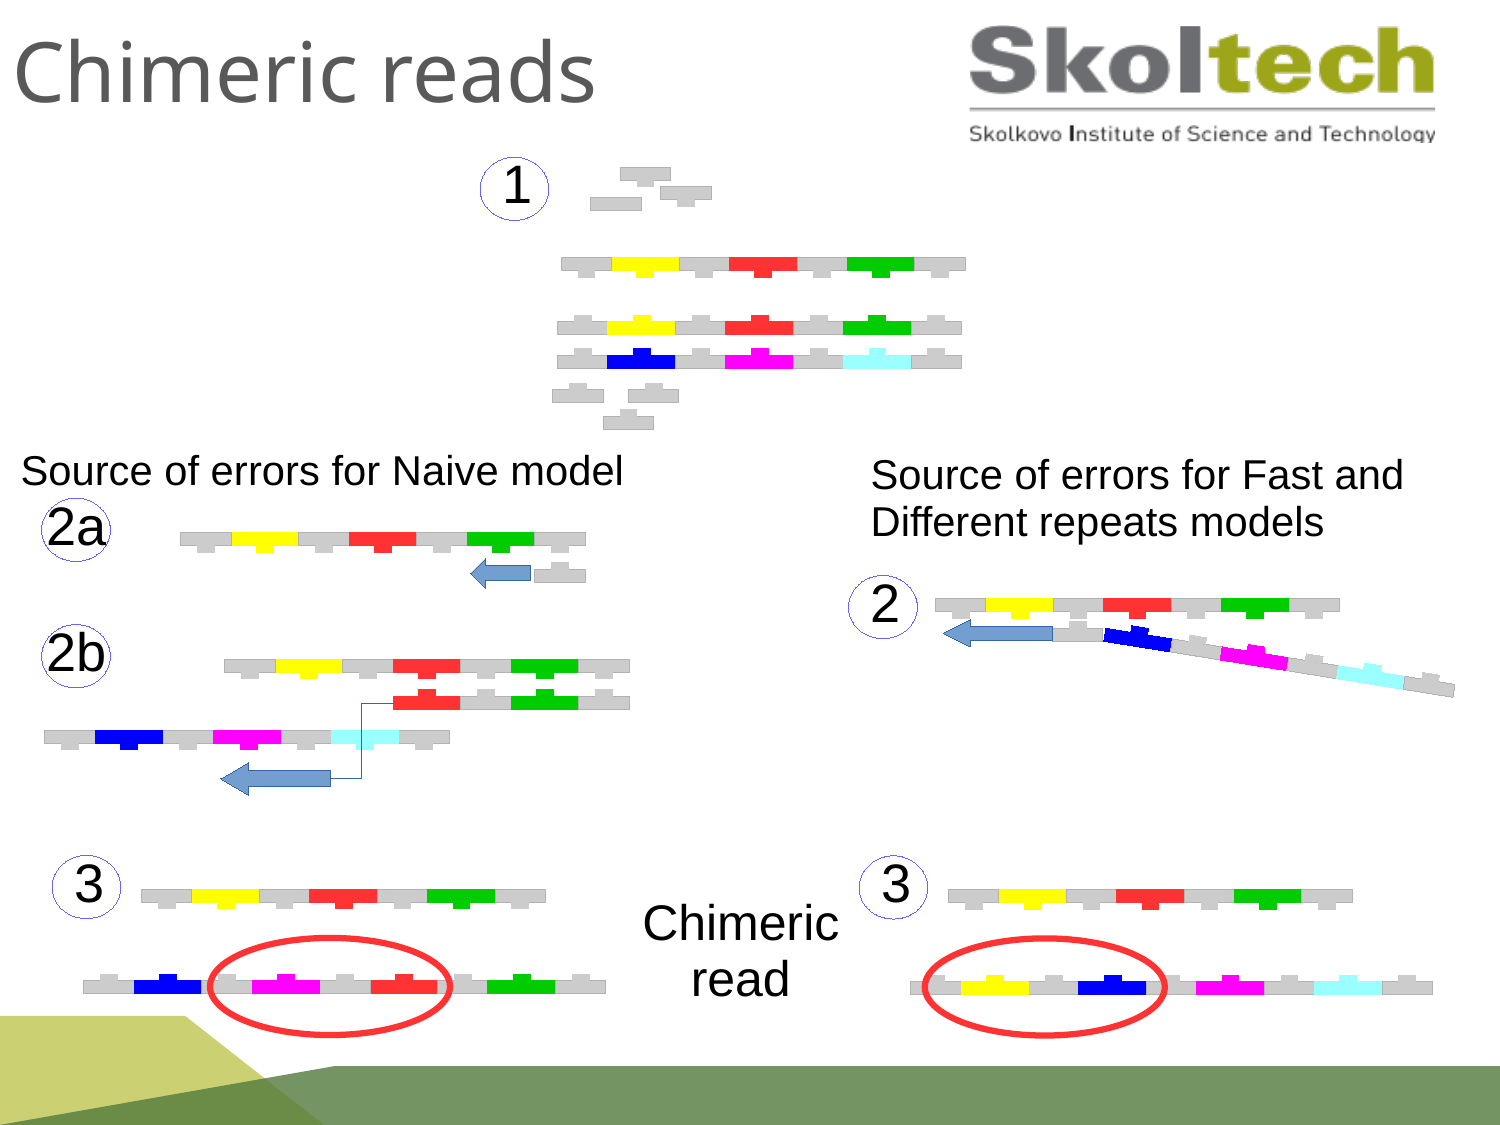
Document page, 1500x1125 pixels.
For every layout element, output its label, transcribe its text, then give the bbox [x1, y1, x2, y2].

text_box [557, 315, 962, 335]
text_box [52, 867, 59, 906]
text_box [929, 975, 1161, 995]
text_box [557, 348, 962, 369]
text_box [534, 562, 586, 583]
text_box Source of errors for Naive model [5, 439, 661, 519]
text_box 1 [487, 147, 548, 228]
text_box Source of errors for Fast and Different repeats models [855, 444, 1471, 627]
text_box [470, 558, 531, 589]
text_box 2b [31, 615, 122, 695]
text_box [393, 689, 630, 710]
text_box [948, 889, 1353, 910]
text_box [660, 186, 712, 207]
text_box 2a [31, 519, 122, 569]
text_box [220, 762, 331, 796]
text_box [590, 197, 642, 211]
text_box [628, 383, 679, 403]
text_box [910, 981, 922, 995]
text_box 3 [59, 845, 120, 926]
text_box [603, 409, 654, 430]
text_box [1166, 975, 1433, 995]
title Chimeric reads [12, 3, 988, 139]
text_box [141, 889, 546, 909]
text_box [480, 169, 487, 208]
text_box [620, 167, 671, 187]
text_box [83, 974, 207, 994]
text_box [561, 257, 966, 278]
text_box Chimeric read [617, 887, 865, 1015]
text_box [362, 730, 450, 750]
text_box 2 [855, 627, 916, 646]
text_box [44, 730, 361, 750]
text_box 3 [866, 846, 927, 927]
text_box [848, 588, 855, 626]
text_box [552, 383, 604, 403]
text_box [943, 625, 1455, 698]
text_box [859, 868, 866, 907]
text_box [224, 659, 630, 679]
text_box [214, 974, 446, 994]
text_box [453, 974, 606, 994]
text_box [180, 532, 586, 553]
